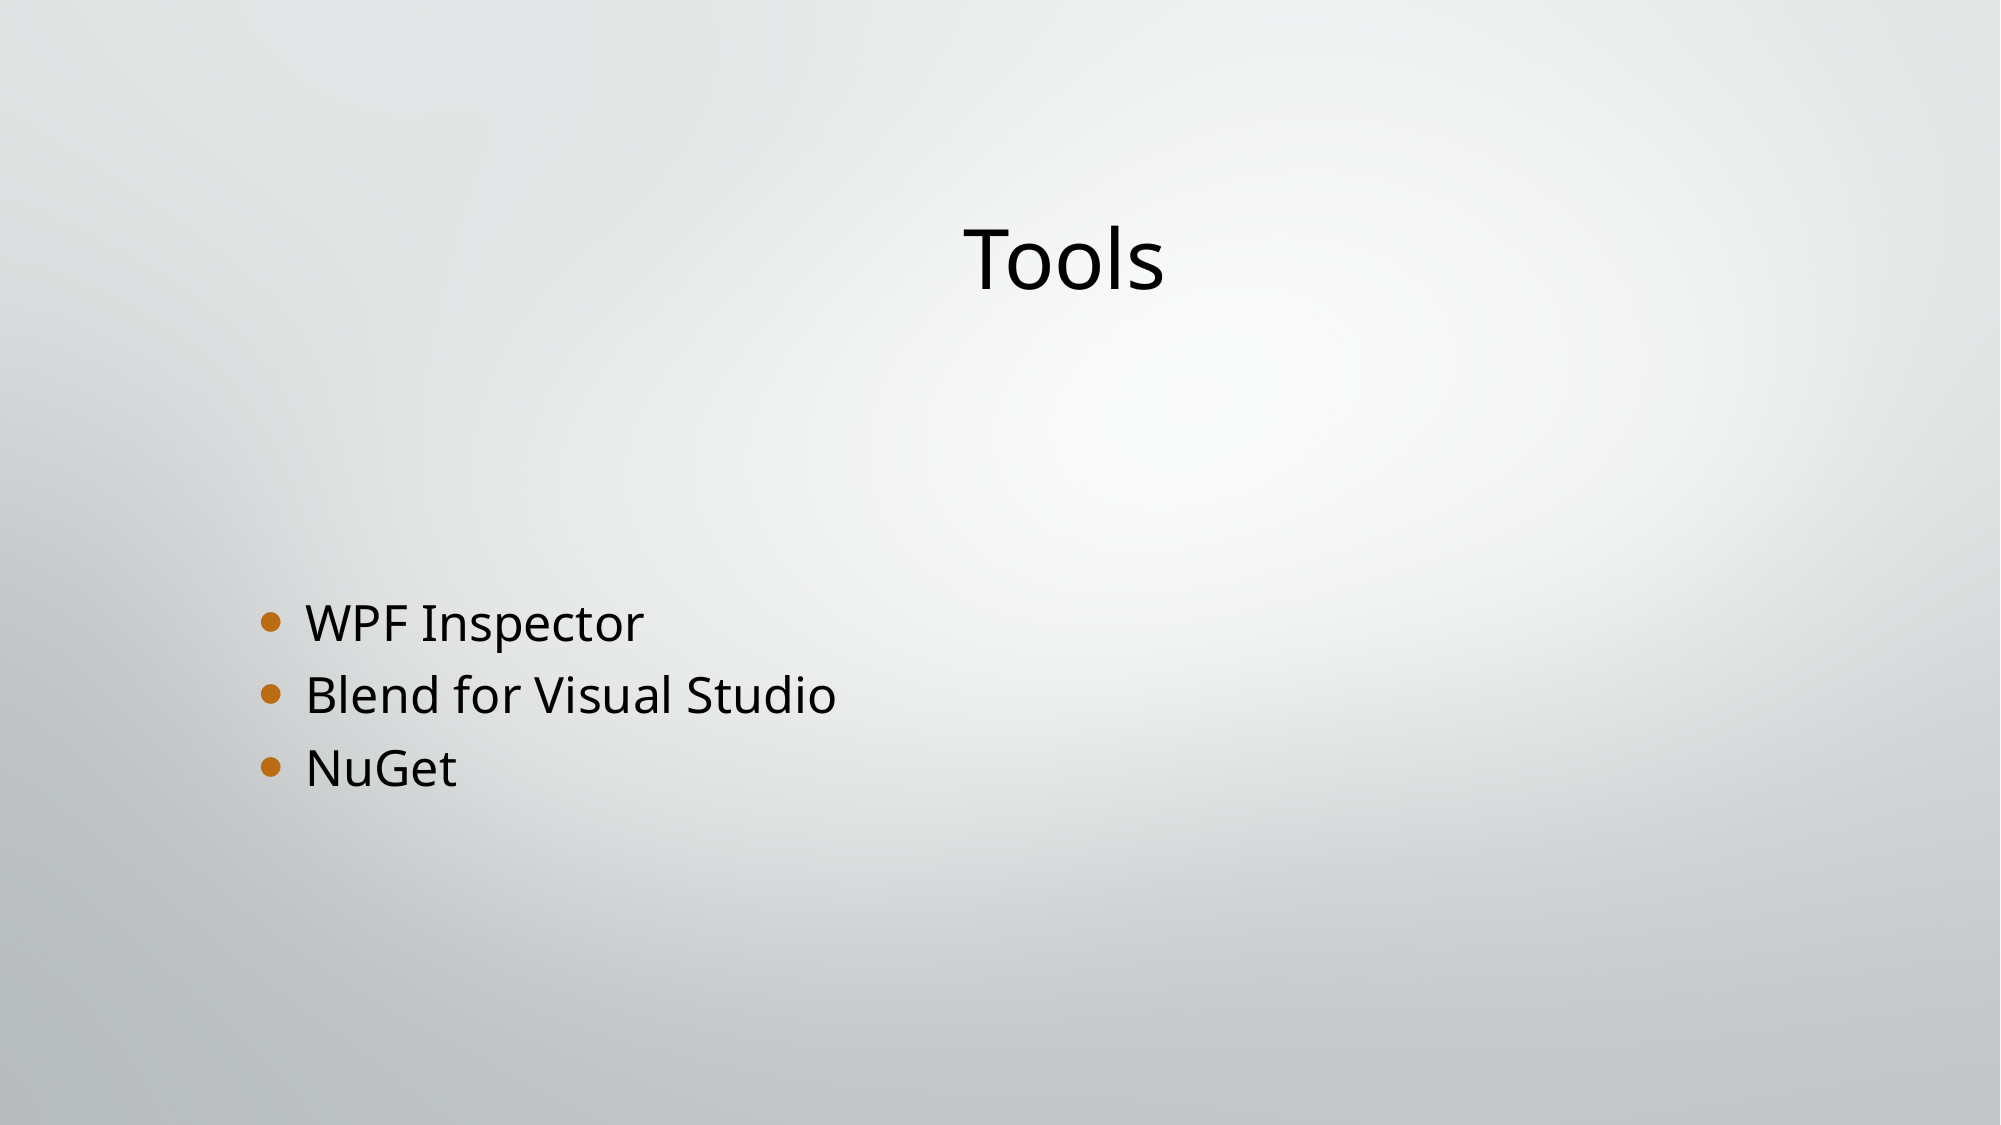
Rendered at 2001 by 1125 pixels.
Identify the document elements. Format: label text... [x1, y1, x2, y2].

picture [0, 0, 2001, 1125]
list WPF Inspector Blend for Visual Studio NuGet [243, 437, 1887, 950]
title Tools [243, 112, 1887, 400]
